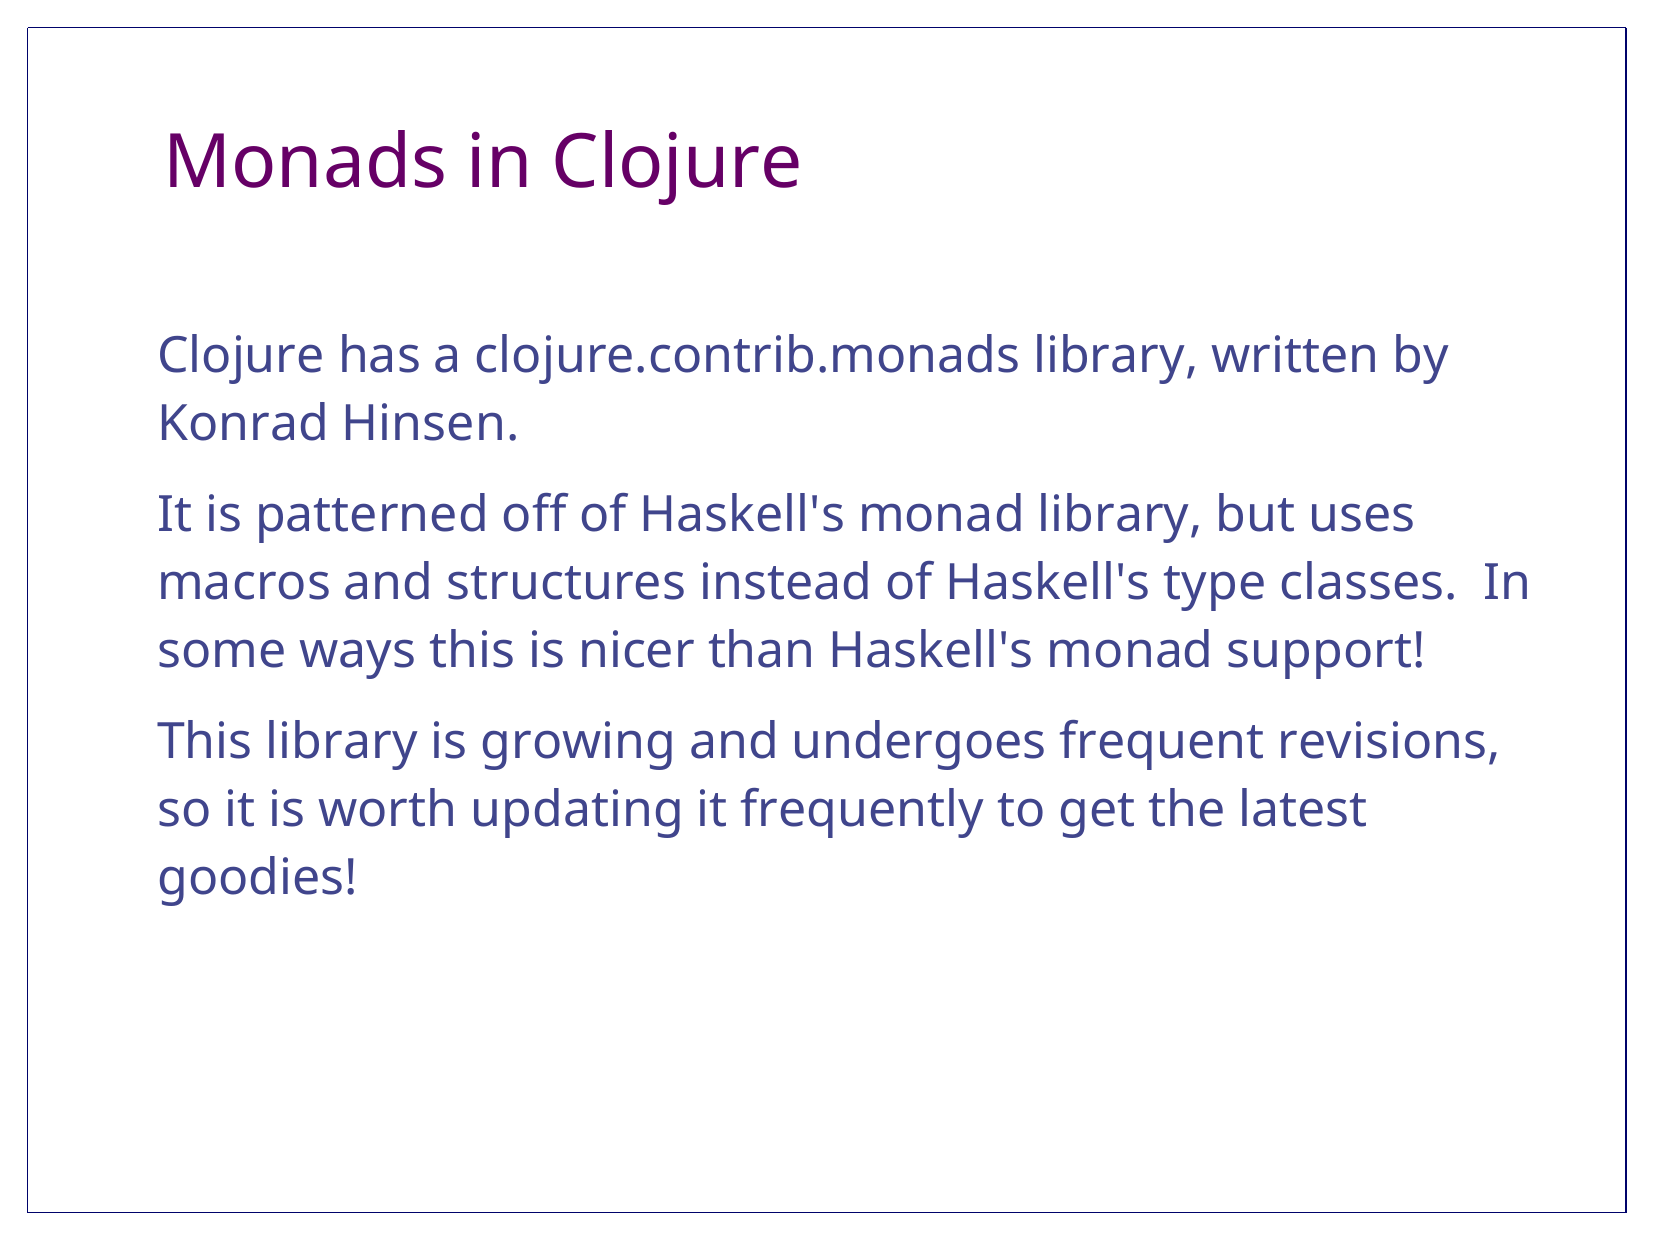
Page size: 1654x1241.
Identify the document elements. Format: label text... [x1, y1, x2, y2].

title Monads in Clojure [163, 54, 1528, 262]
list Clojure has a clojure.contrib.monads library, written by Konrad Hinsen. It is patterned off of Haskell's monad library, but uses macros and structures instead of Haskell's type classes. In some ways this is nicer than Haskell's monad support! This library is growing and undergoes frequent revisions, so it is worth updating it frequently to get the latest goodies! [157, 318, 1563, 1063]
